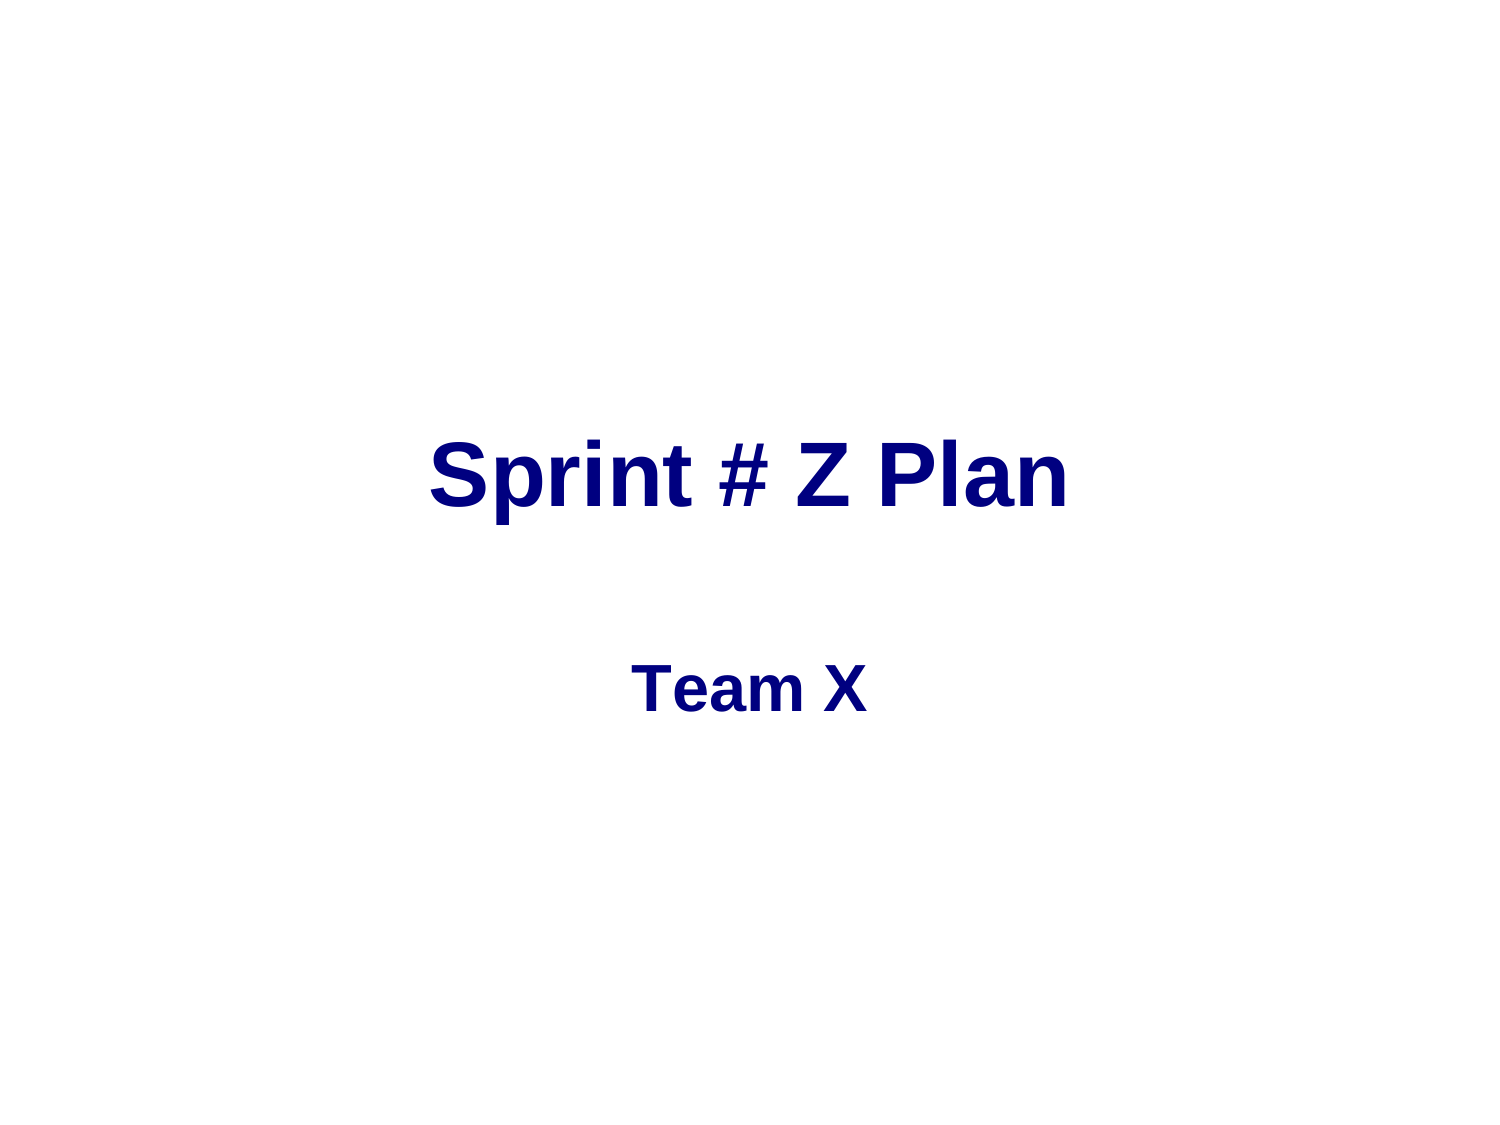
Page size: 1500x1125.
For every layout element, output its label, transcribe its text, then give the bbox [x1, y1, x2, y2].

title Sprint # Z Plan [112, 349, 1388, 591]
subtitle Team X [225, 637, 1276, 927]
